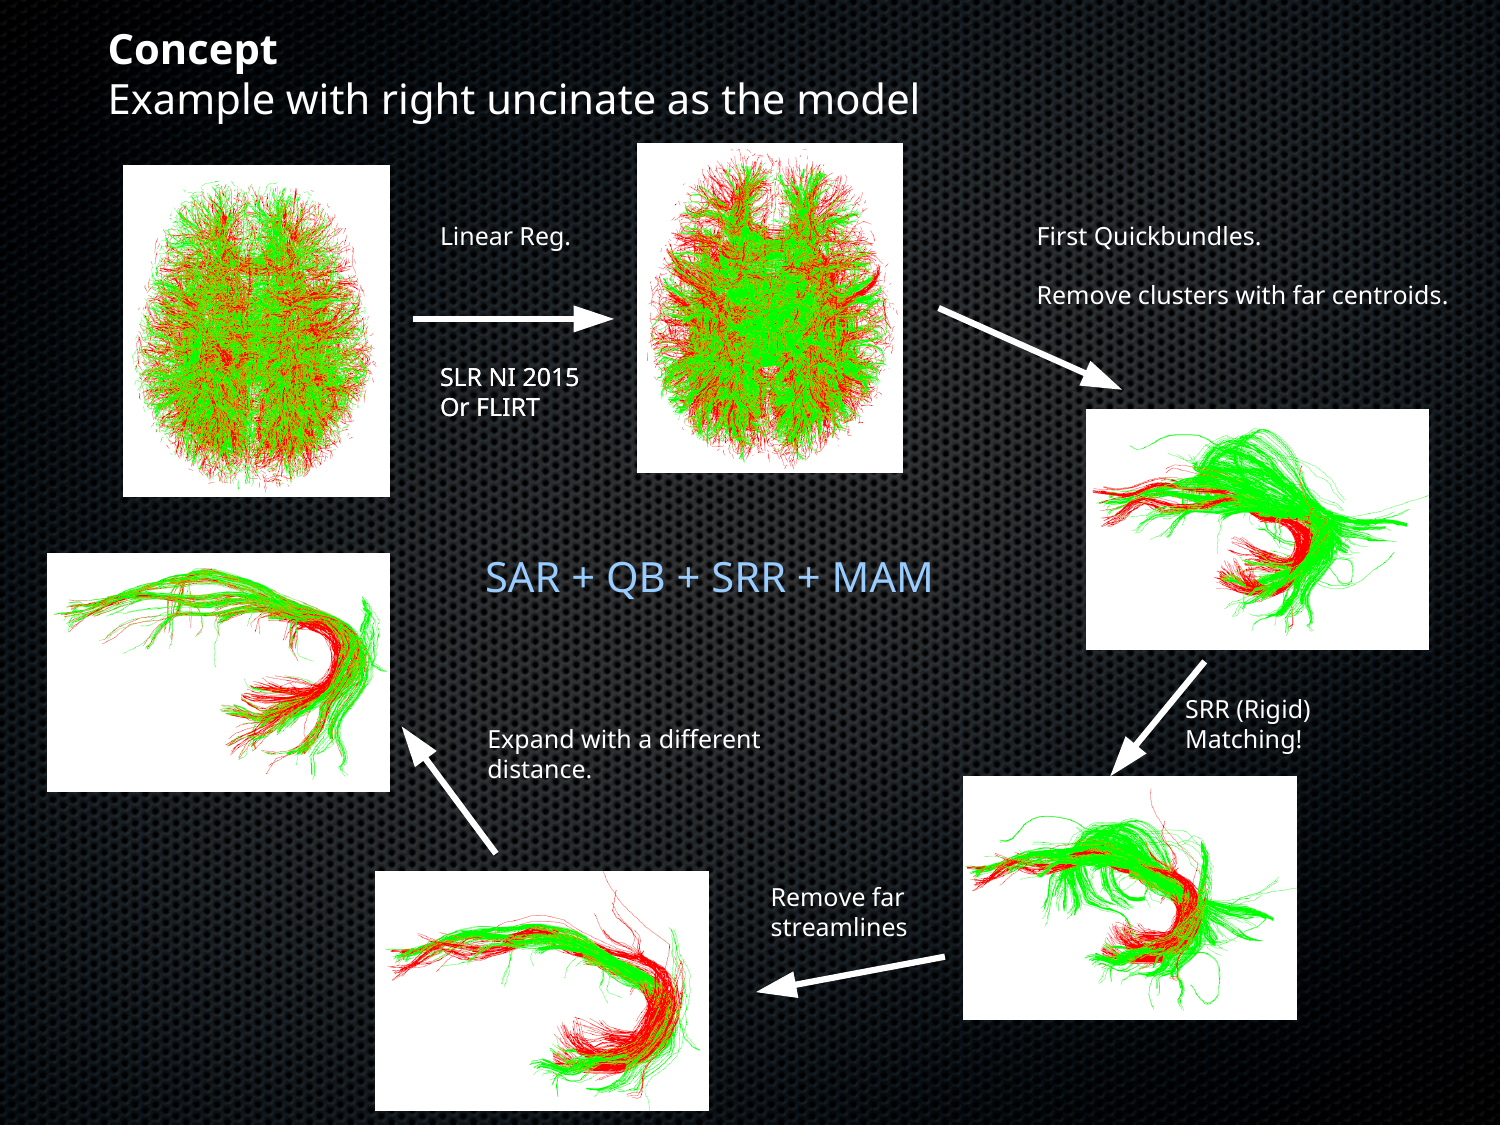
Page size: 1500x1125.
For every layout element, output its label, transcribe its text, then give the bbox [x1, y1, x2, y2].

text_box Expand with a different distance. [472, 716, 794, 792]
text_box First Quickbundles. Remove clusters with far centroids. [1021, 212, 1494, 318]
text_box Concept Example with right uncinate as the model [92, 15, 1011, 130]
text_box SLR NI 2015 Or FLIRT [425, 354, 609, 430]
text_box SRR (Rigid) Matching! [1170, 686, 1341, 792]
text_box SAR + QB + SRR + MAM [470, 543, 1028, 626]
text_box Remove far streamlines [755, 874, 932, 949]
picture [0, 0, 1500, 1125]
text_box Linear Reg. [425, 212, 596, 258]
